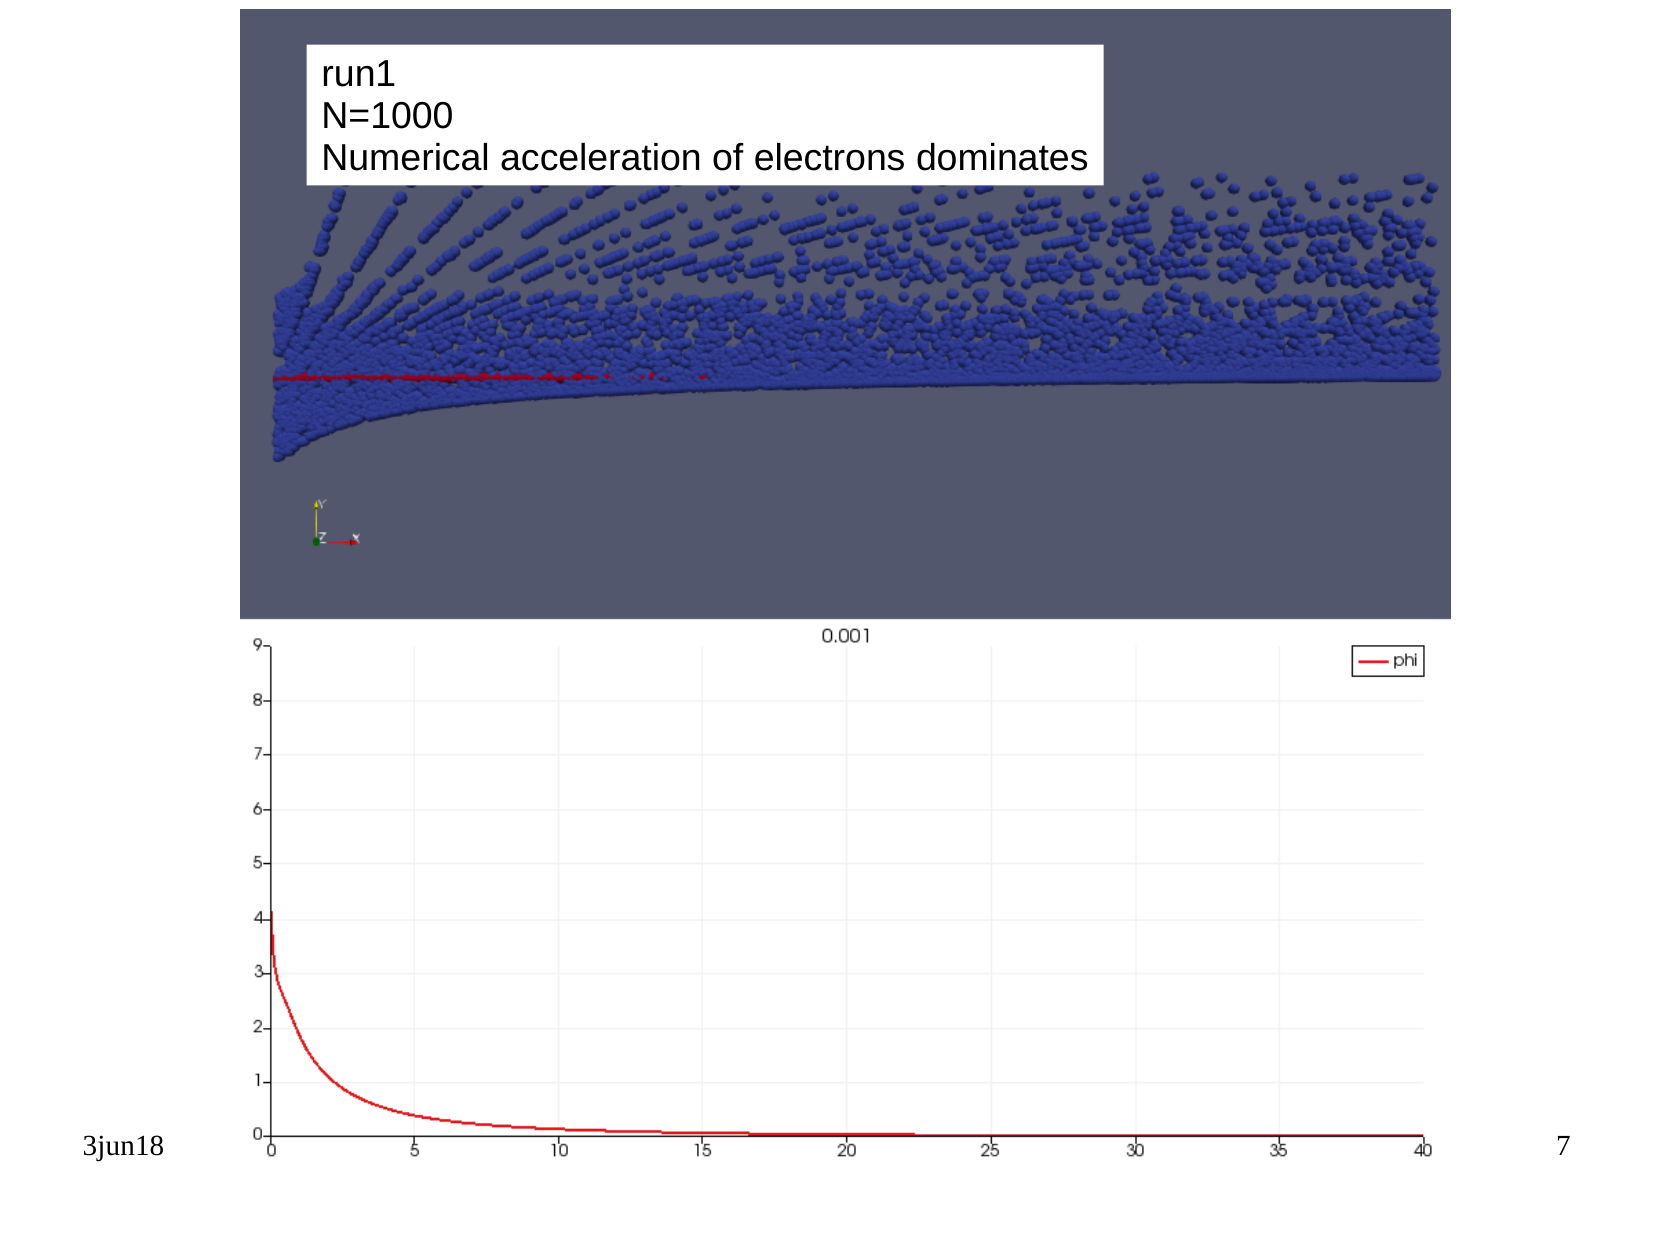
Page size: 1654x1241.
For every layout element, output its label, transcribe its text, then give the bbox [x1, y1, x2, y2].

text_box run1 N=1000 Numerical acceleration of electrons dominates [306, 44, 1104, 186]
picture [240, 9, 1451, 1173]
